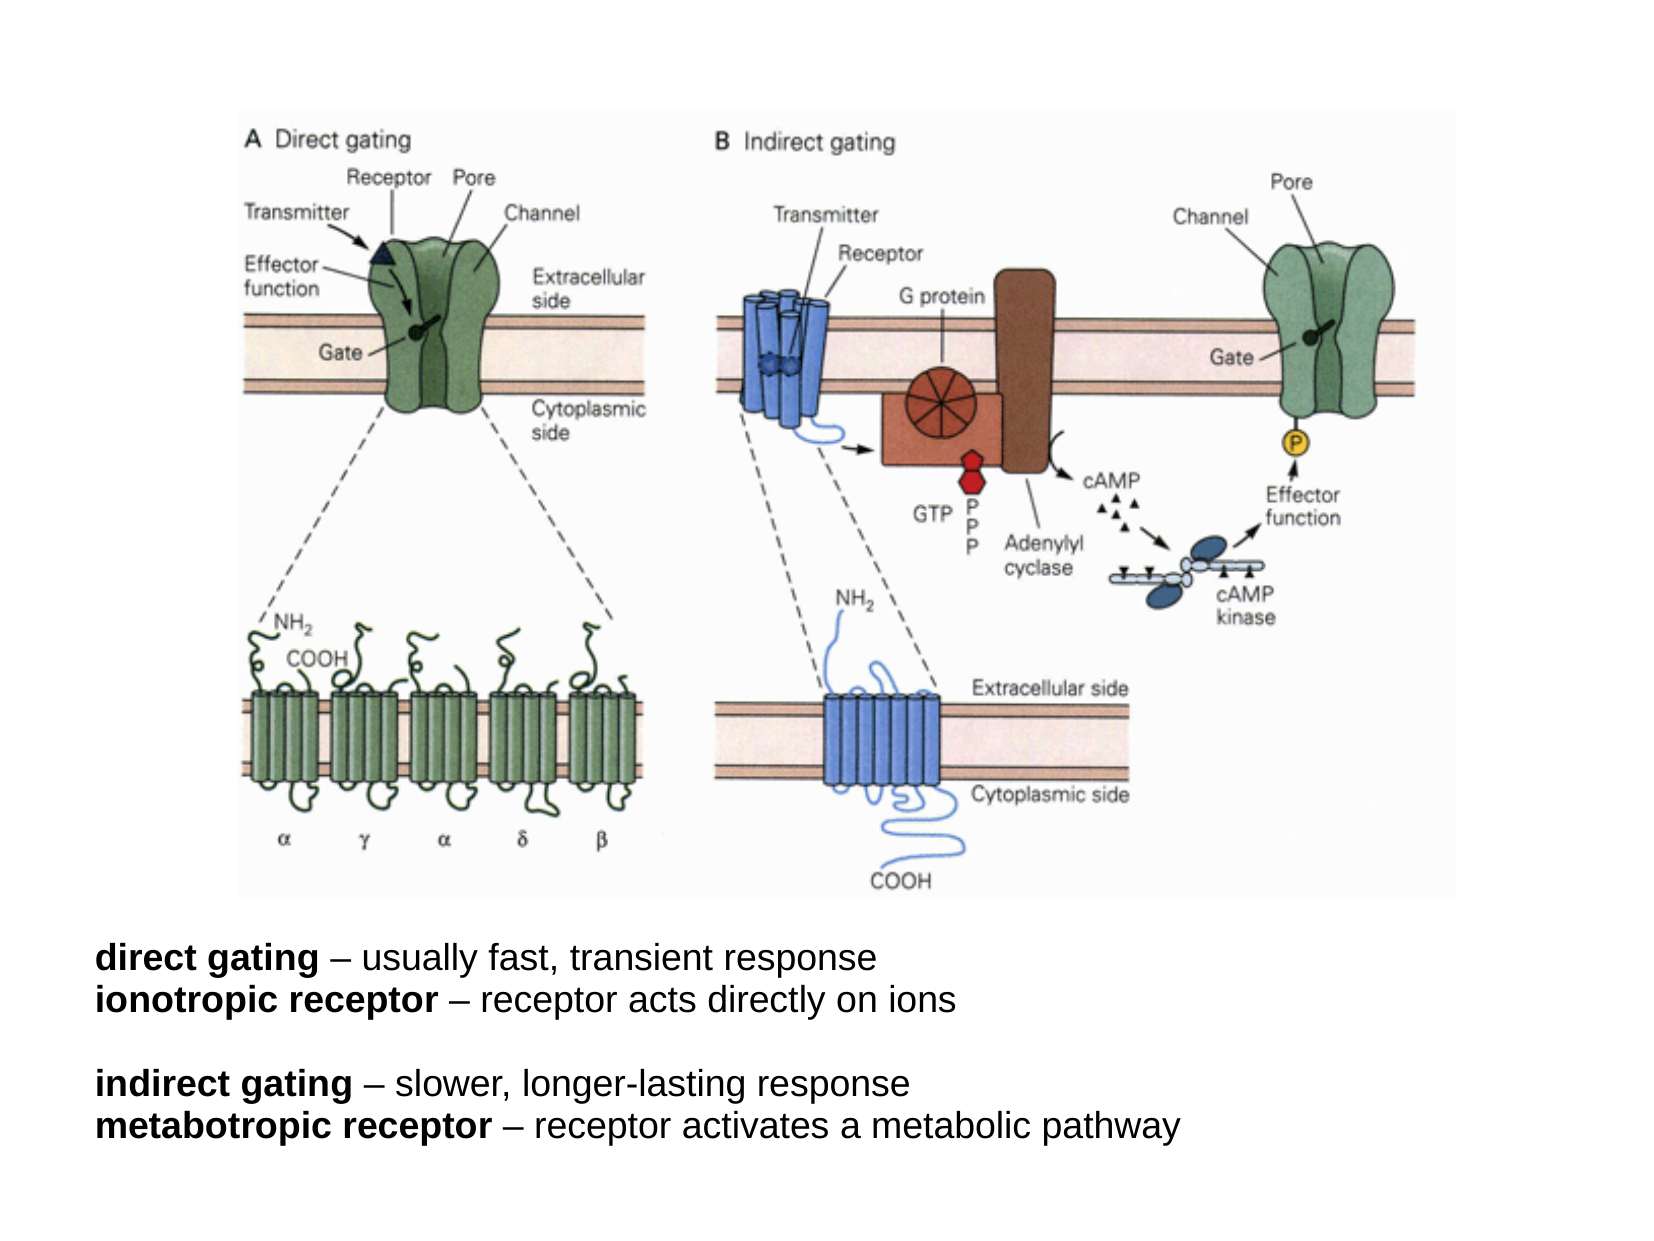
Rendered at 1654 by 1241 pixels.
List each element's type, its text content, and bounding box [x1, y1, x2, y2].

picture [208, 109, 1463, 903]
text_box direct gating – usually fast, transient response ionotropic receptor – receptor acts directly on ions indirect gating – slower, longer-lasting response metabotropic receptor – receptor activates a metabolic pathway [80, 929, 1553, 1155]
